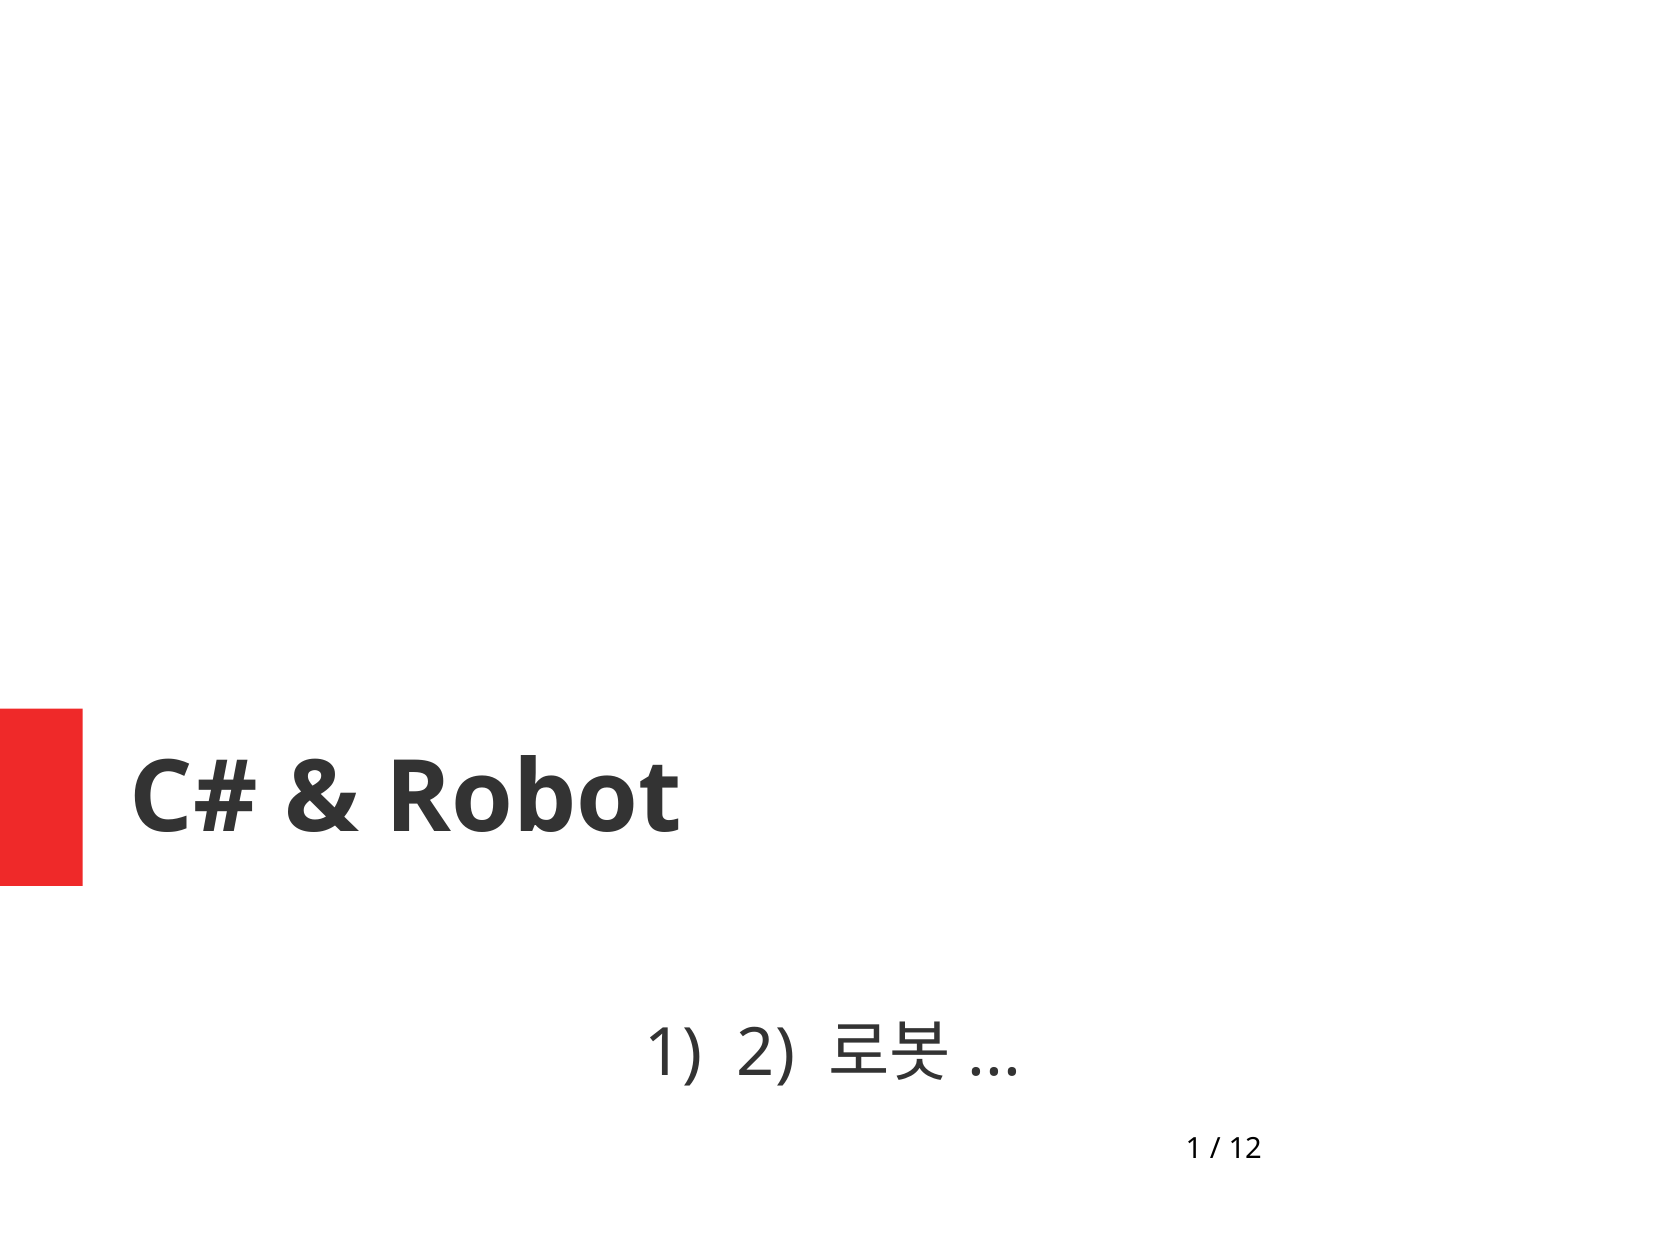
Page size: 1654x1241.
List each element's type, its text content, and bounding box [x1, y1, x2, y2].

subtitle 1) 2) 로봇... [129, 968, 1536, 1130]
title C# & Robot [129, 655, 1536, 928]
text_box / 12 [1185, 1129, 1571, 1216]
